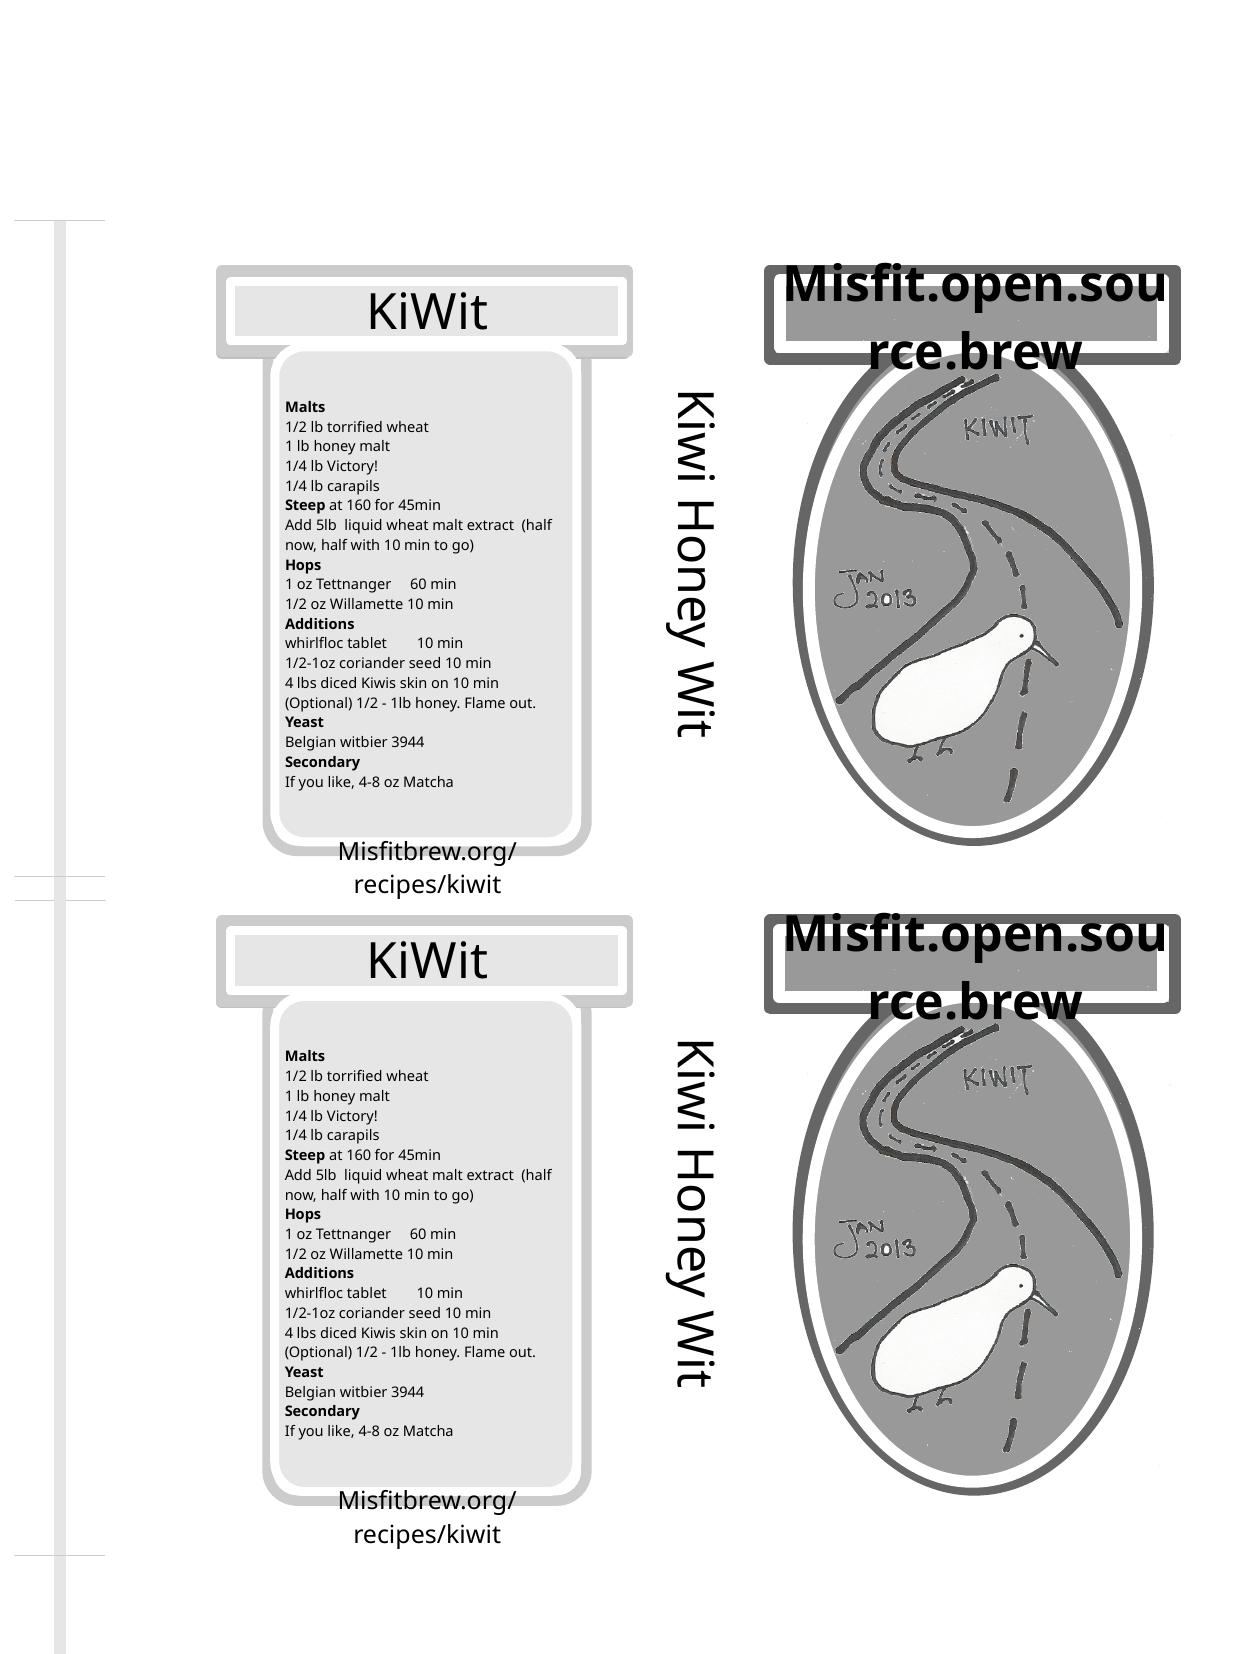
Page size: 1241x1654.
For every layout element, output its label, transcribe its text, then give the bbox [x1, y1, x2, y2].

picture [800, 317, 1173, 876]
text_box [274, 365, 577, 842]
text_box Kiwi Honey Wit [658, 1010, 765, 1416]
text_box Kiwi Honey Wit [658, 360, 766, 766]
text_box Misfit.open.source.brew [772, 910, 1178, 1022]
text_box KiWit [224, 904, 630, 1015]
text_box KiWit [224, 254, 630, 365]
text_box Misfit.open.source.brew [773, 261, 1179, 372]
text_box Malts 1/2 lb torrified wheat 1 lb honey malt 1/4 lb Victory! 1/4 lb carapils Steep at 160 for 45min Add 5lb liquid wheat malt extract (half now, half with 10 min to go) Hops 1 oz Tettnanger 60 min 1/2 oz Willamette 10 min Additions whirlfloc tablet 10 min 1/2-1oz coriander seed 10 min 4 lbs diced Kiwis skin on 10 min (Optional) 1/2 - 1lb honey. Flame out. Yeast Belgian witbier 3944 Secondary If you like, 4-8 oz Matcha [285, 370, 579, 818]
title Misfitbrew.org/recipes/kiwit [299, 838, 555, 896]
title Misfitbrew.org/recipes/kiwit [299, 1488, 555, 1546]
text_box [274, 1015, 577, 1492]
text_box Malts 1/2 lb torrified wheat 1 lb honey malt 1/4 lb Victory! 1/4 lb carapils Steep at 160 for 45min Add 5lb liquid wheat malt extract (half now, half with 10 min to go) Hops 1 oz Tettnanger 60 min 1/2 oz Willamette 10 min Additions whirlfloc tablet 10 min 1/2-1oz coriander seed 10 min 4 lbs diced Kiwis skin on 10 min (Optional) 1/2 - 1lb honey. Flame out. Yeast Belgian witbier 3944 Secondary If you like, 4-8 oz Matcha [284, 1020, 579, 1468]
picture [800, 967, 1172, 1526]
